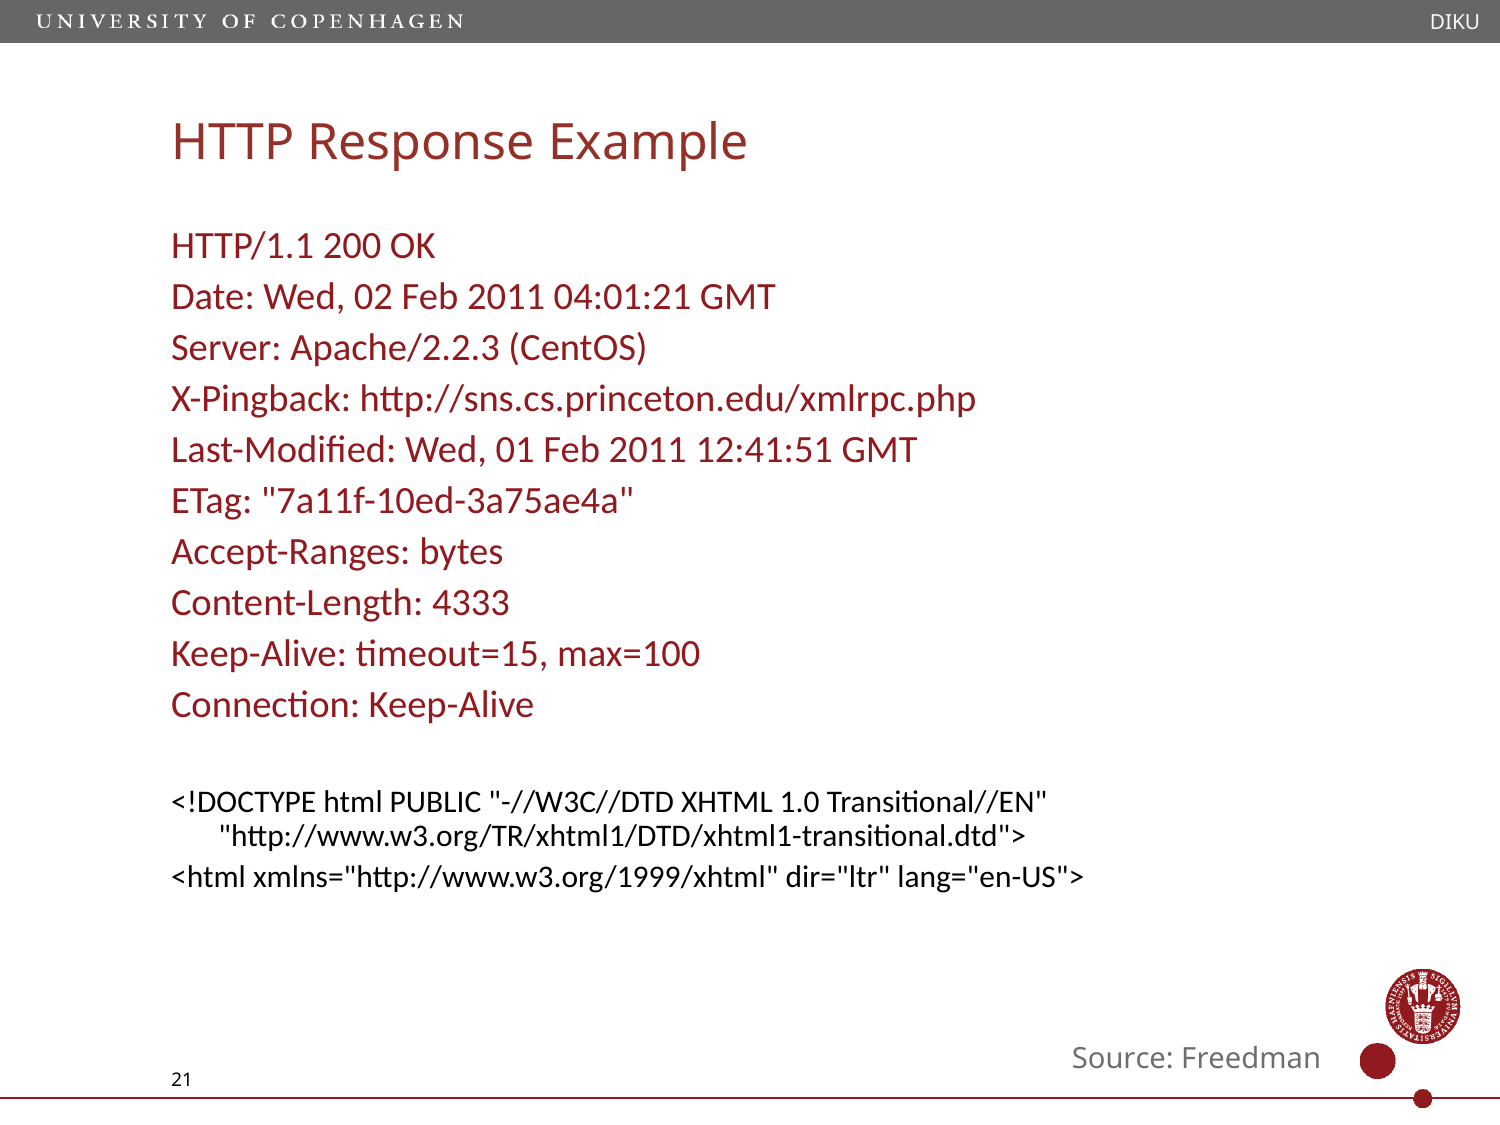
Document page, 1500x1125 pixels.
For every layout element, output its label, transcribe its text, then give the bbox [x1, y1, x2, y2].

text_box DIKU [469, 0, 1495, 43]
list HTTP/1.1 200 OK Date: Wed, 02 Feb 2011 04:01:21 GMT Server: Apache/2.2.3 (CentOS) X-Pingback: http://sns.cs.princeton.edu/xmlrpc.php Last-Modified: Wed, 01 Feb 2011 12:41:51 GMT ETag: "7a11f-10ed-3a75ae4a" Accept-Ranges: bytes Content-Length: 4333 Keep-Alive: timeout=15, max=100 Connection: Keep-Alive <!DOCTYPE html PUBLIC "-//W3C//DTD XHTML 1.0 Transitional//EN" "http://www.w3.org/TR/xhtml1/DTD/xhtml1-transitional.dtd"> <html xmlns="http://www.w3.org/1999/xhtml" dir="ltr" lang="en-US"> [171, 225, 1329, 900]
title HTTP Response Example [171, 75, 1329, 171]
text_box <number> [171, 1067, 522, 1092]
text_box Source: Freedman [1057, 1031, 1377, 1083]
picture [0, 910, 1500, 1122]
